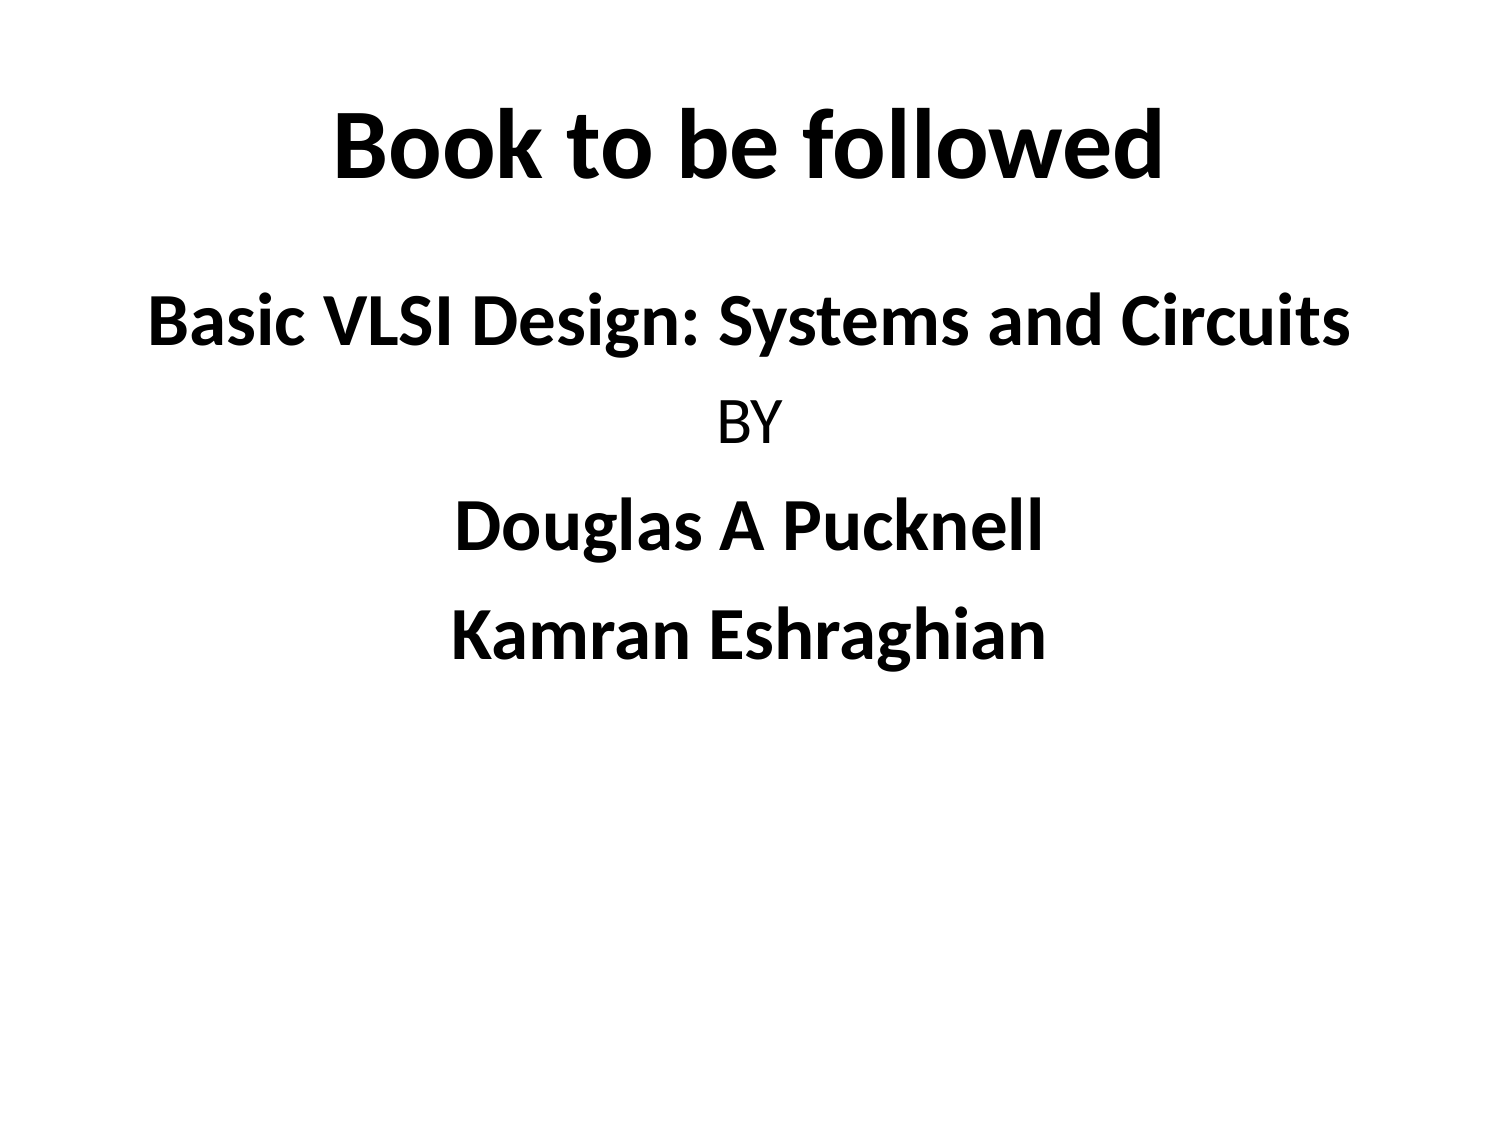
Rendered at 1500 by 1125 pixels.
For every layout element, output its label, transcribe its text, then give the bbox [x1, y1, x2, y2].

list Basic VLSI Design: Systems and Circuits BY Douglas A Pucknell Kamran Eshraghian [75, 262, 1426, 1005]
title Book to be followed [75, 45, 1426, 233]
